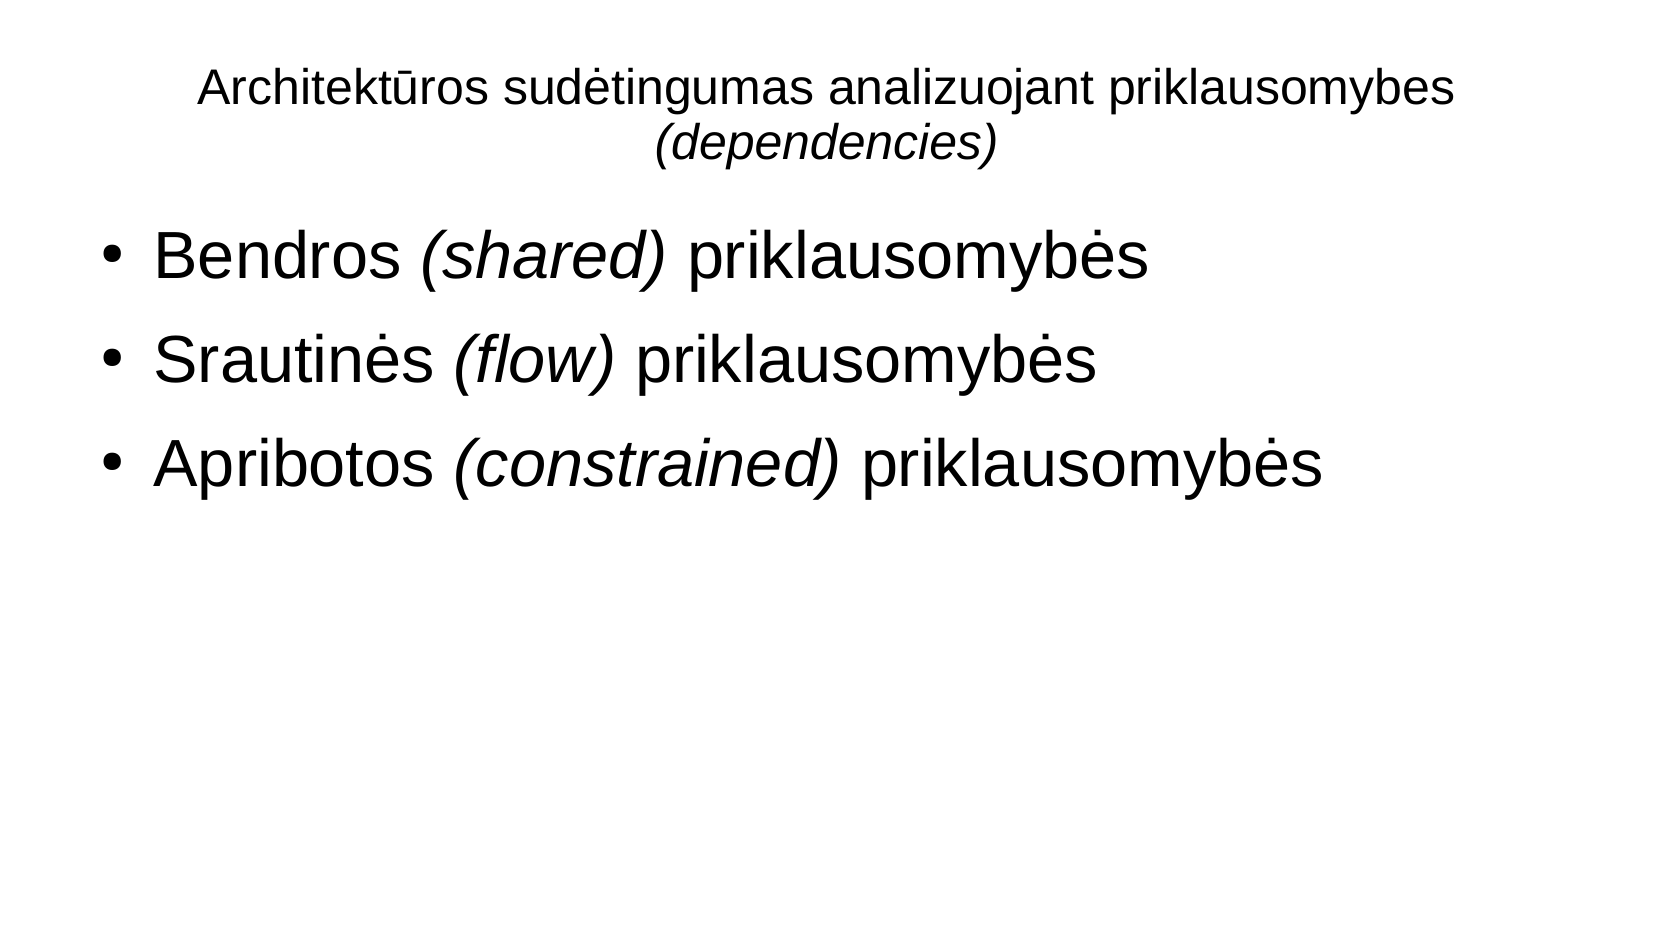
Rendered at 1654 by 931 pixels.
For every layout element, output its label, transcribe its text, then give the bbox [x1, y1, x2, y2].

list Bendros (shared) priklausomybės Srautinės (flow) priklausomybės Apribotos (constrained) priklausomybės [82, 217, 1571, 758]
title Architektūros sudėtingumas analizuojant priklausomybes (dependencies) [82, 37, 1571, 193]
